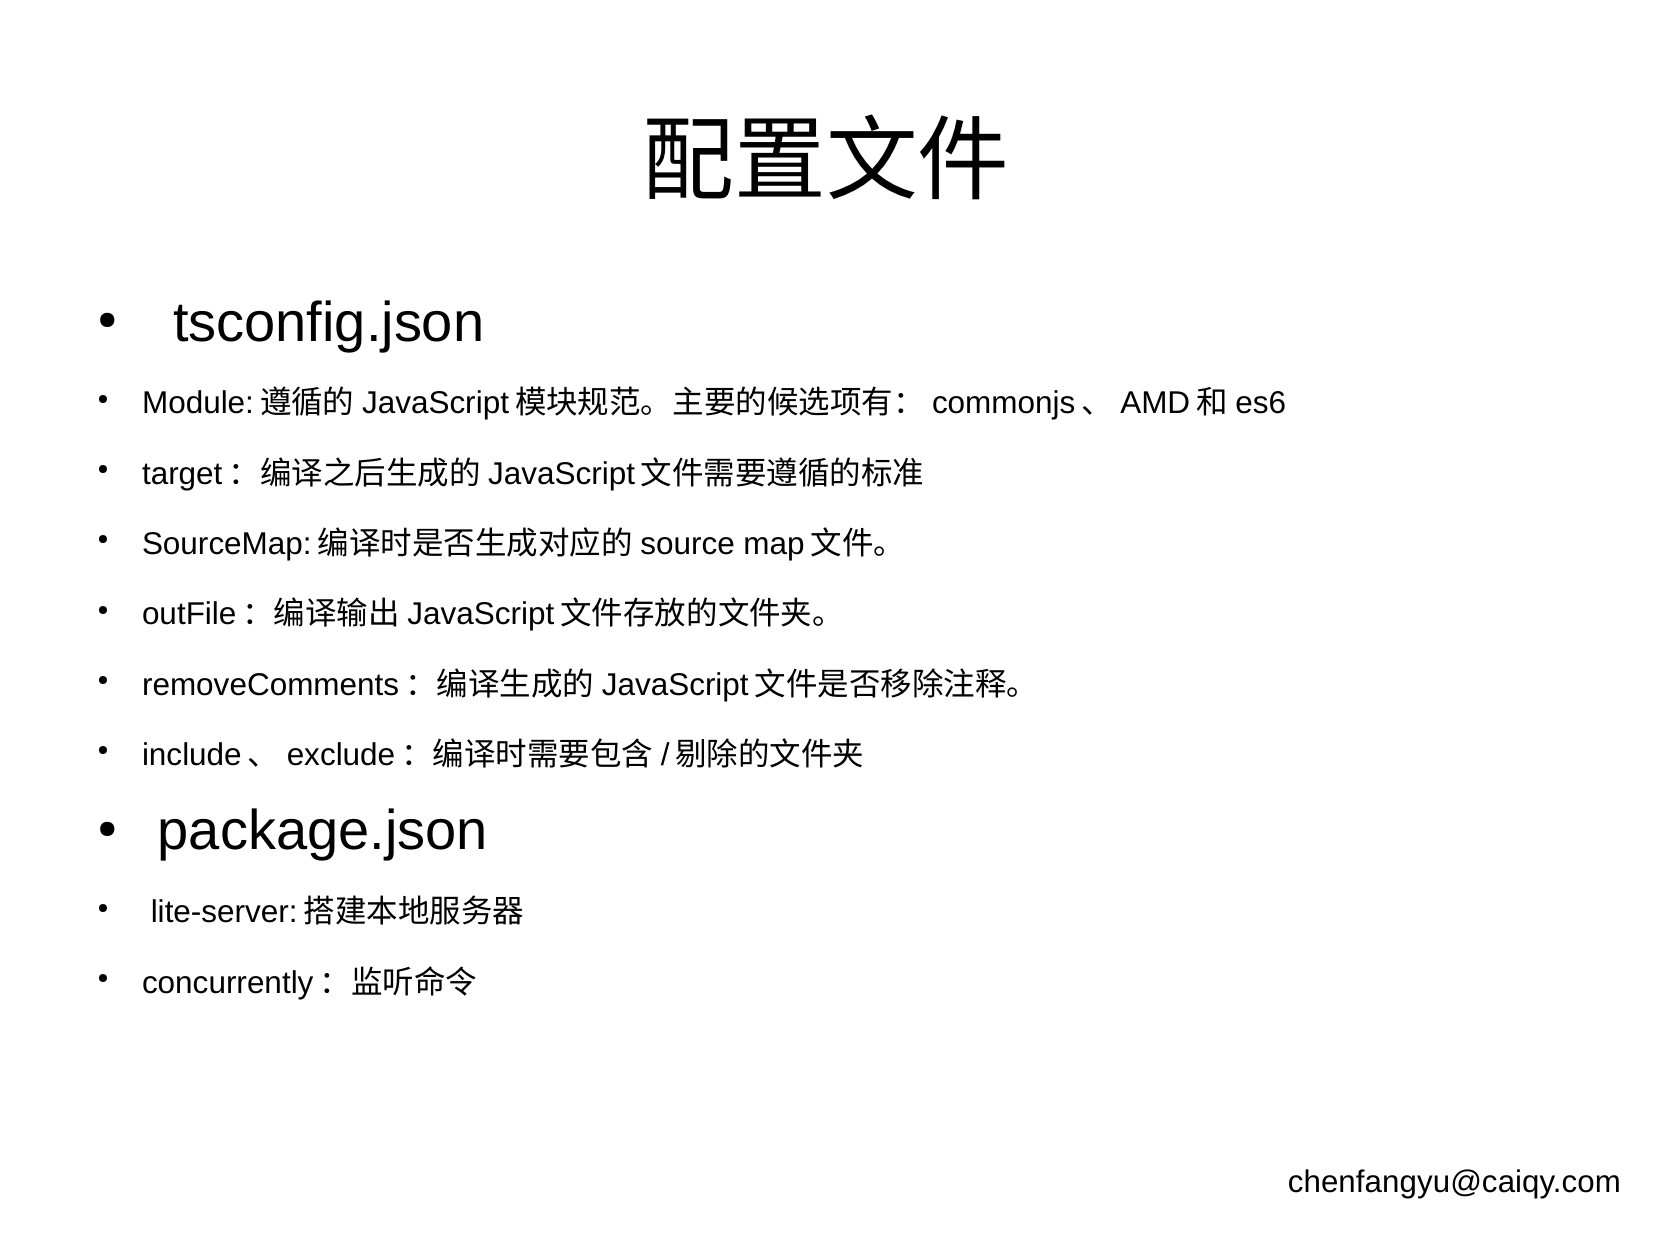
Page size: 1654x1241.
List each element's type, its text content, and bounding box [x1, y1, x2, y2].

list tsconfig.json Module:遵循的JavaScript模块规范。主要的候选项有：commonjs、AMD和es6 target：编译之后生成的JavaScript文件需要遵循的标准 SourceMap:编译时是否生成对应的source map文件。 outFile：编译输出JavaScript文件存放的文件夹。 removeComments：编译生成的JavaScript文件是否移除注释。 include、exclude：编译时需要包含/剔除的文件夹 package.json lite-server:搭建本地服务器 concurrently：监听命令 [82, 290, 1571, 1010]
title 配置文件 [82, 49, 1571, 257]
list chenfangyu@caiqy.com [964, 1155, 1653, 1241]
